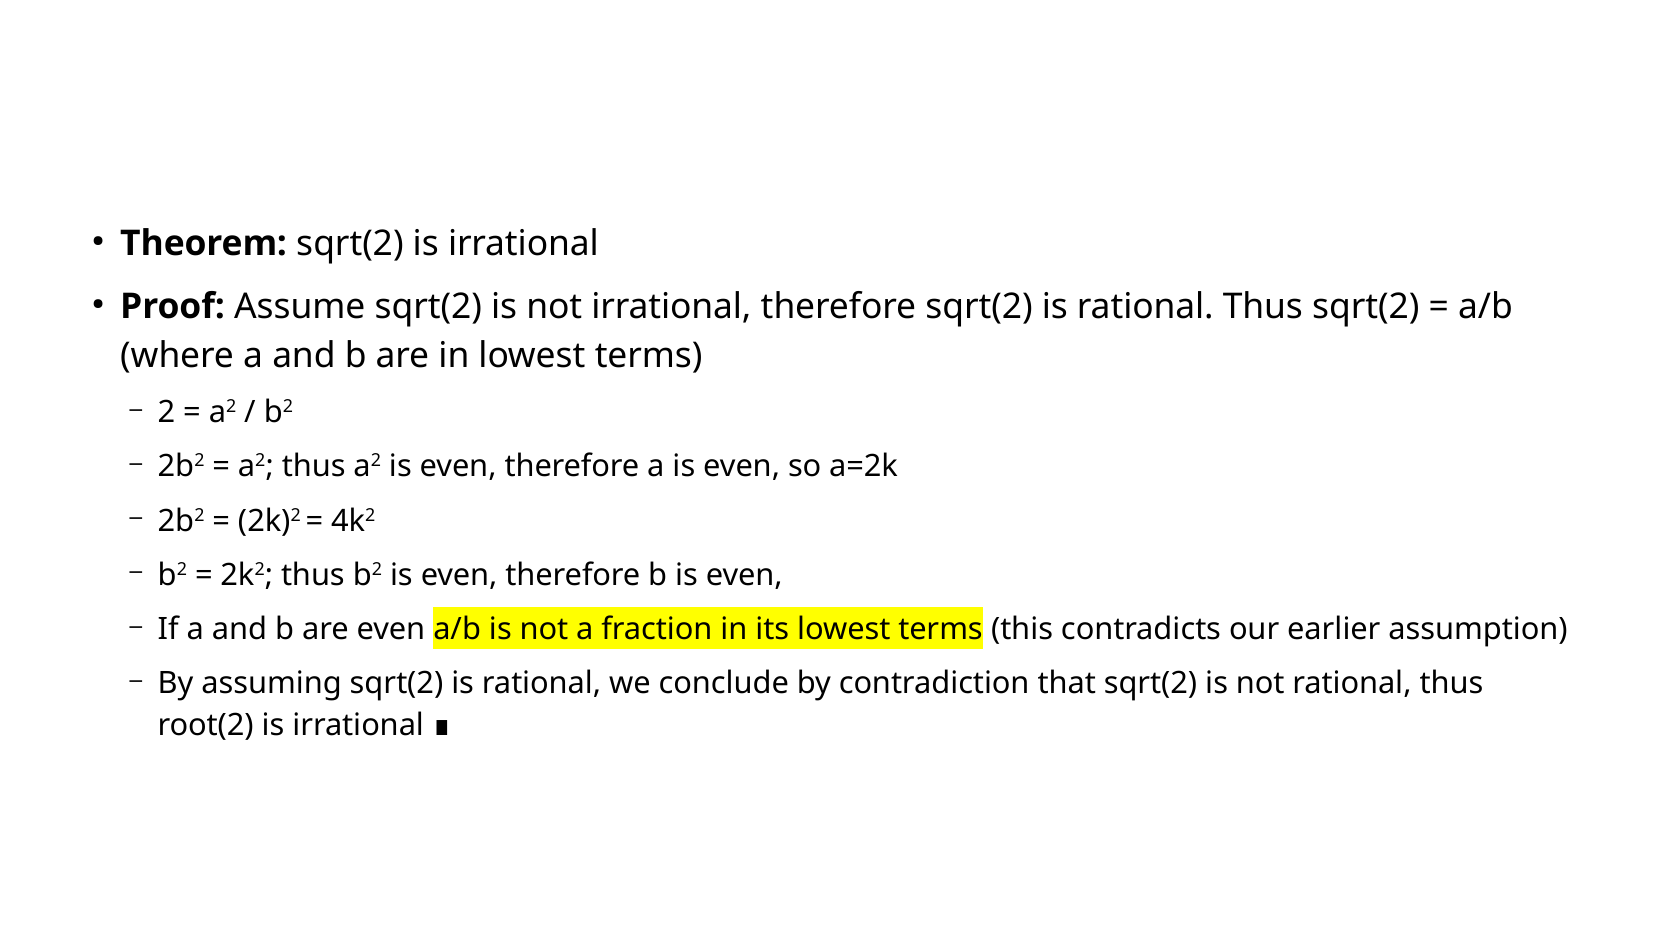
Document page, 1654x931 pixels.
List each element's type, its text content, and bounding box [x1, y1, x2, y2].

list Theorem: sqrt(2) is irrational Proof: Assume sqrt(2) is not irrational, therefore sqrt(2) is rational. Thus sqrt(2) = a/b (where a and b are in lowest terms) 2 = a2 / b2 2b2 = a2; thus a2 is even, therefore a is even, so a=2k 2b2 = (2k)2 = 4k2 b2 = 2k2; thus b2 is even, therefore b is even, If a and b are even a/b is not a fraction in its lowest terms (this contradicts our earlier assumption) By assuming sqrt(2) is rational, we conclude by contradiction that sqrt(2) is not rational, thus root(2) is irrational ∎ [82, 217, 1571, 758]
